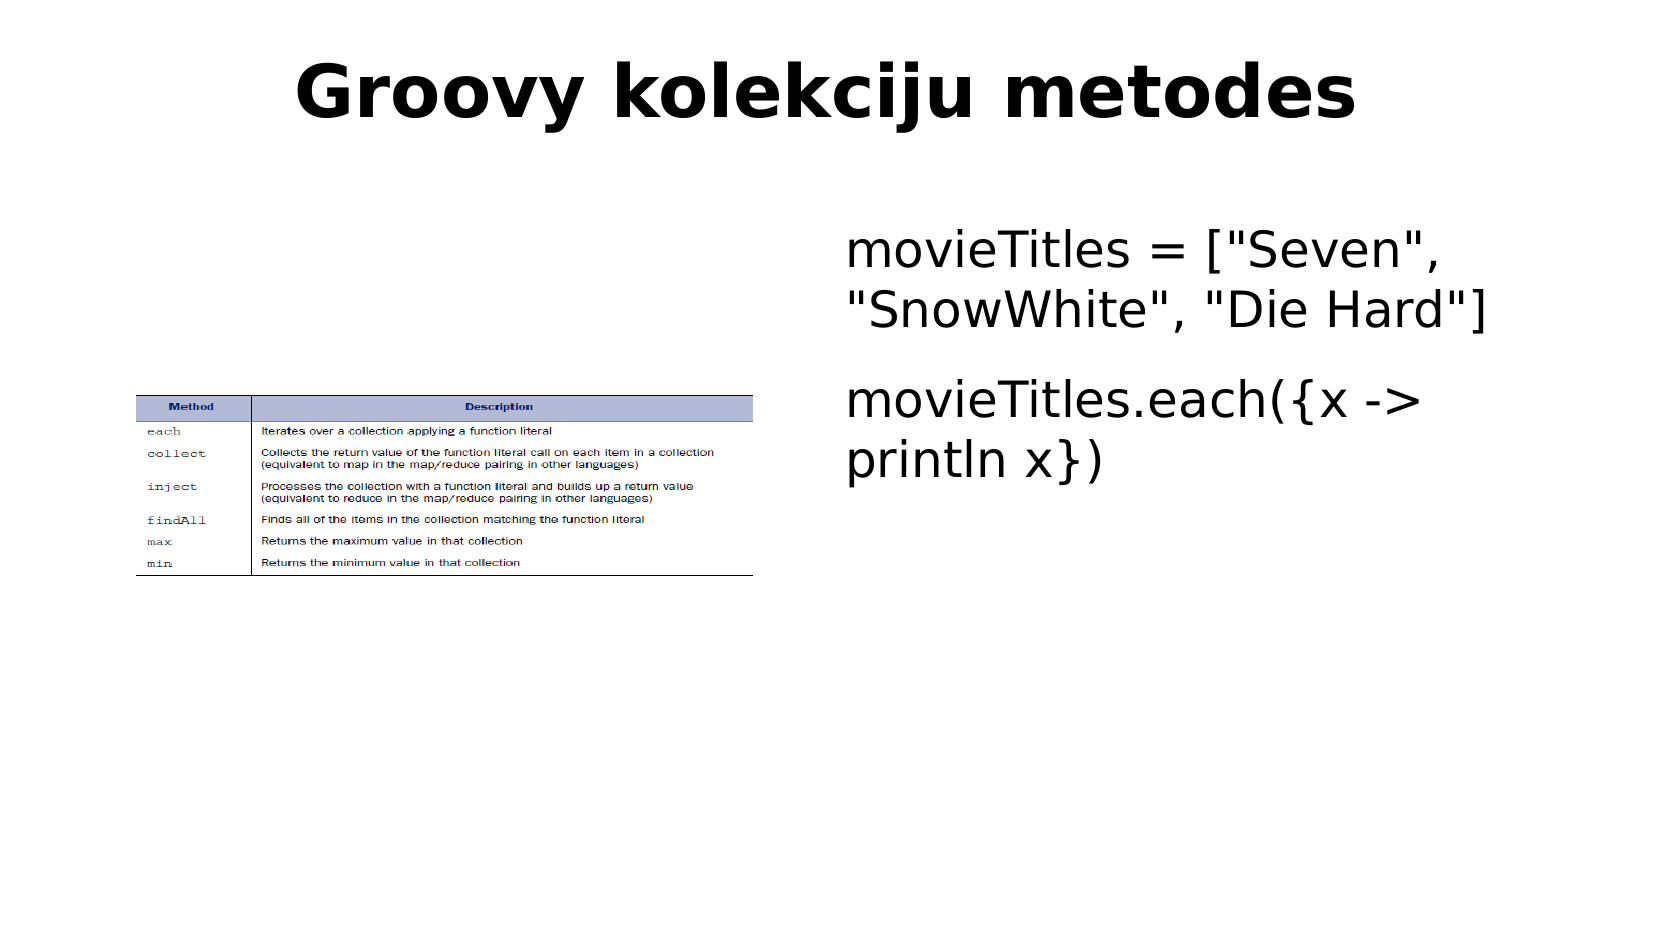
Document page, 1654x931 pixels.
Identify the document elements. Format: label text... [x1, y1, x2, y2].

list movieTitles = ["Seven", "SnowWhite", "Die Hard"] movieTitles.each({x -> println x}) [845, 217, 1572, 758]
picture [82, 389, 809, 586]
title Groovy kolekciju metodes [82, 37, 1571, 147]
